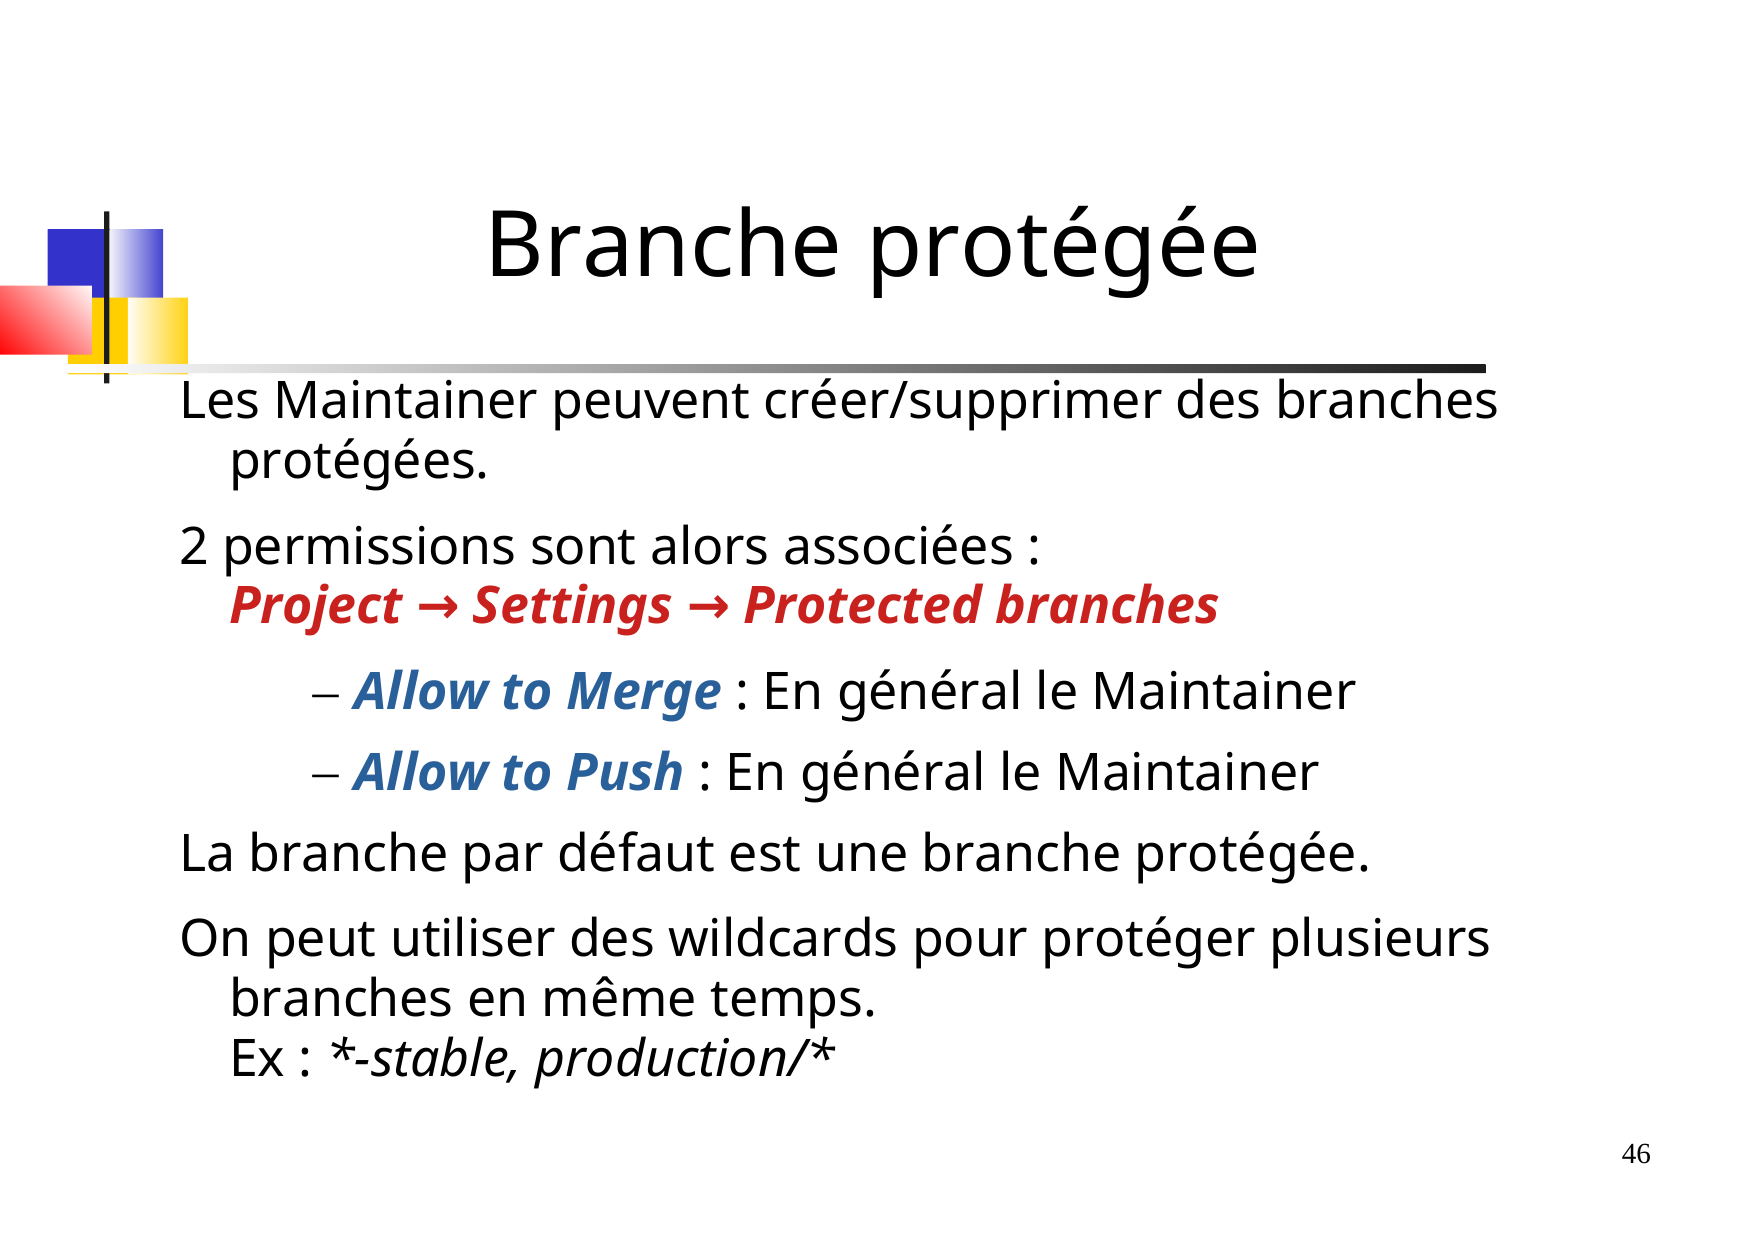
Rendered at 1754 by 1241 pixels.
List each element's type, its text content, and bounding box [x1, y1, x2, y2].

list Les Maintainer peuvent créer/supprimer des branches protégées. 2 permissions sont alors associées : Project → Settings → Protected branches Allow to Merge : En général le Maintainer Allow to Push : En général le Maintainer La branche par défaut est une branche protégée. On peut utiliser des wildcards pour protéger plusieurs branches en même temps. Ex : *-stable, production/* [179, 371, 1567, 1091]
title Branche protégée [179, 139, 1567, 351]
